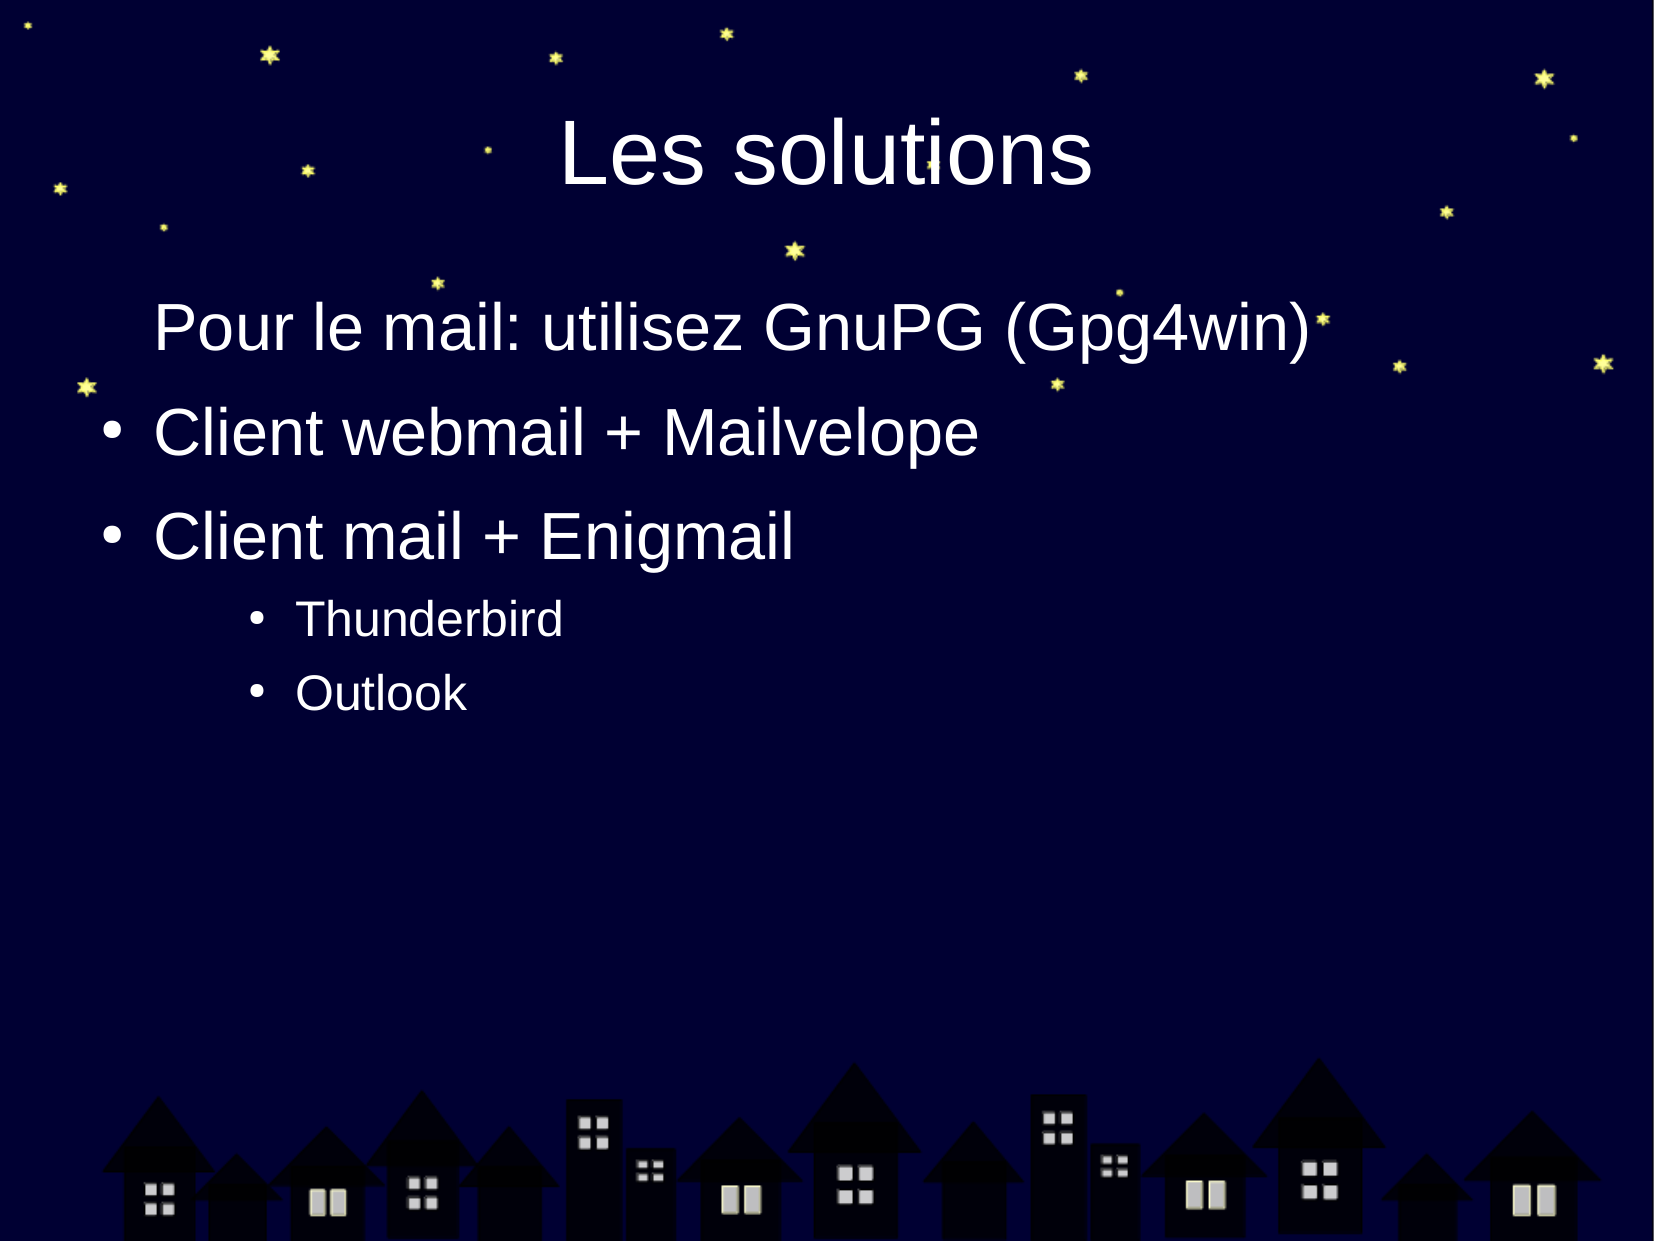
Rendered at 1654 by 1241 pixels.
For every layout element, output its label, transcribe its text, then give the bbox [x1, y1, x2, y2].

title Les solutions [82, 49, 1571, 257]
list Pour le mail: utilisez GnuPG (Gpg4win) Client webmail + Mailvelope Client mail + Enigmail Thunderbird Outlook [82, 290, 1571, 1010]
picture [0, 0, 1654, 1241]
